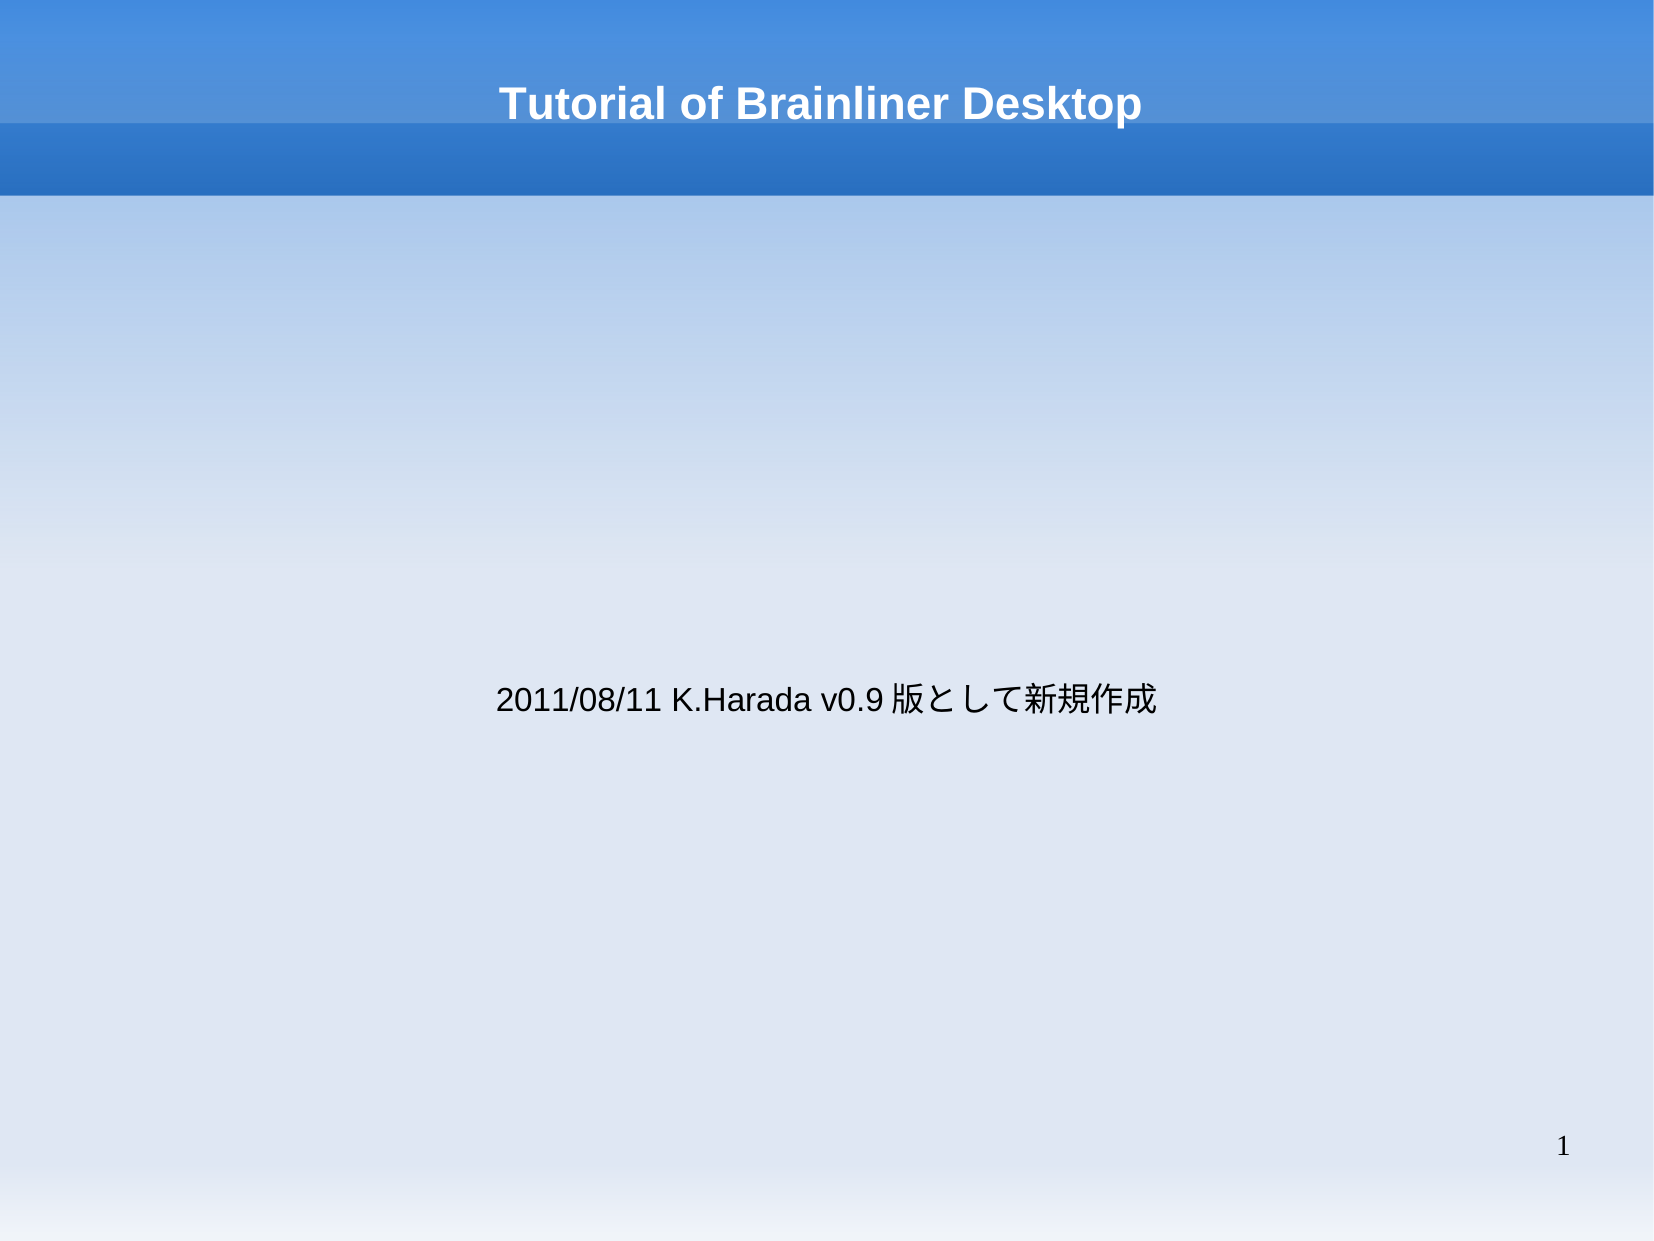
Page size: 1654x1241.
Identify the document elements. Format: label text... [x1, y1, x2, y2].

subtitle 2011/08/11 K.Harada v0.9版として新規作成 [82, 297, 1571, 1102]
title Tutorial of Brainliner Desktop [76, 0, 1565, 208]
picture [0, 0, 1654, 1241]
